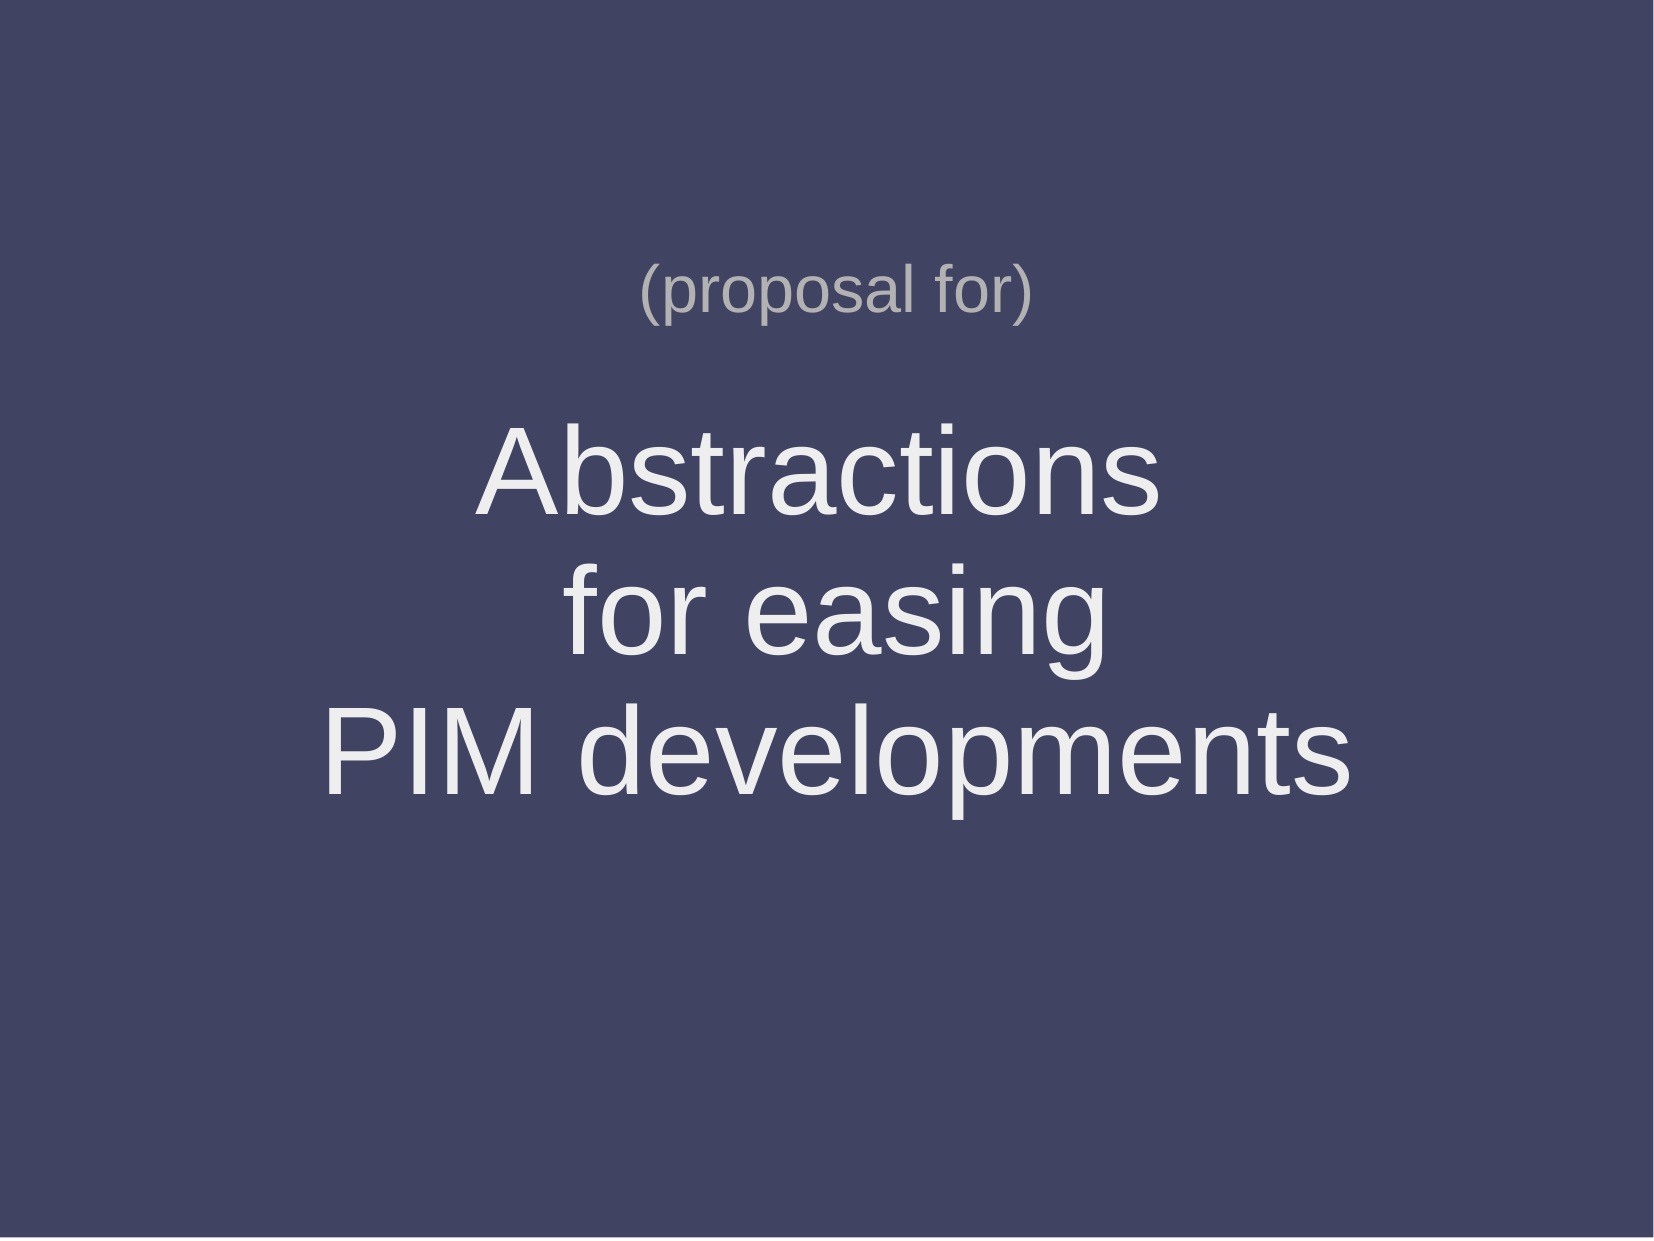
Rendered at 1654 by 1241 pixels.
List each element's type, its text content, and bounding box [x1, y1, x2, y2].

text_box (proposal for) Abstractions for easing PIM developments [197, 236, 1477, 837]
text_box [0, 0, 1654, 1238]
